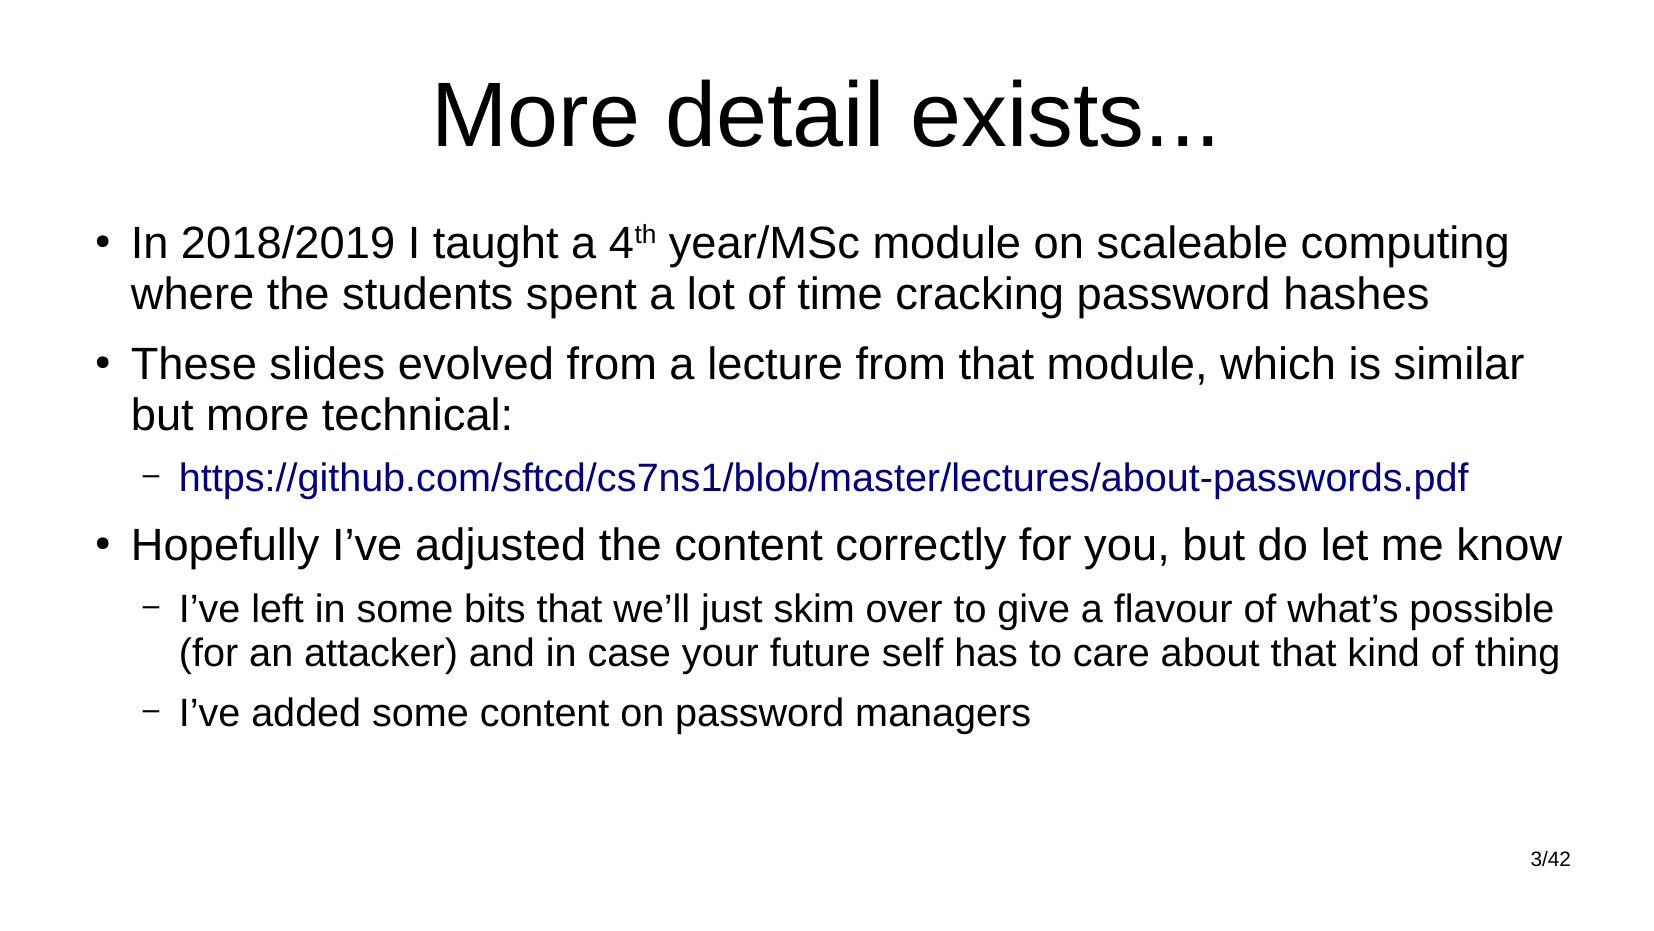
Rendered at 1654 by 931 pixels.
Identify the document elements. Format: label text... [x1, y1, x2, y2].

list In 2018/2019 I taught a 4th year/MSc module on scaleable computing where the students spent a lot of time cracking password hashes These slides evolved from a lecture from that module, which is similar but more technical: https://github.com/sftcd/cs7ns1/blob/master/lectures/about-passwords.pdf Hopefully I’ve adjusted the content correctly for you, but do let me know I’ve left in some bits that we’ll just skim over to give a flavour of what’s possible (for an attacker) and in case your future self has to care about that kind of thing I’ve added some content on password managers [82, 217, 1571, 758]
title More detail exists... [82, 37, 1571, 193]
